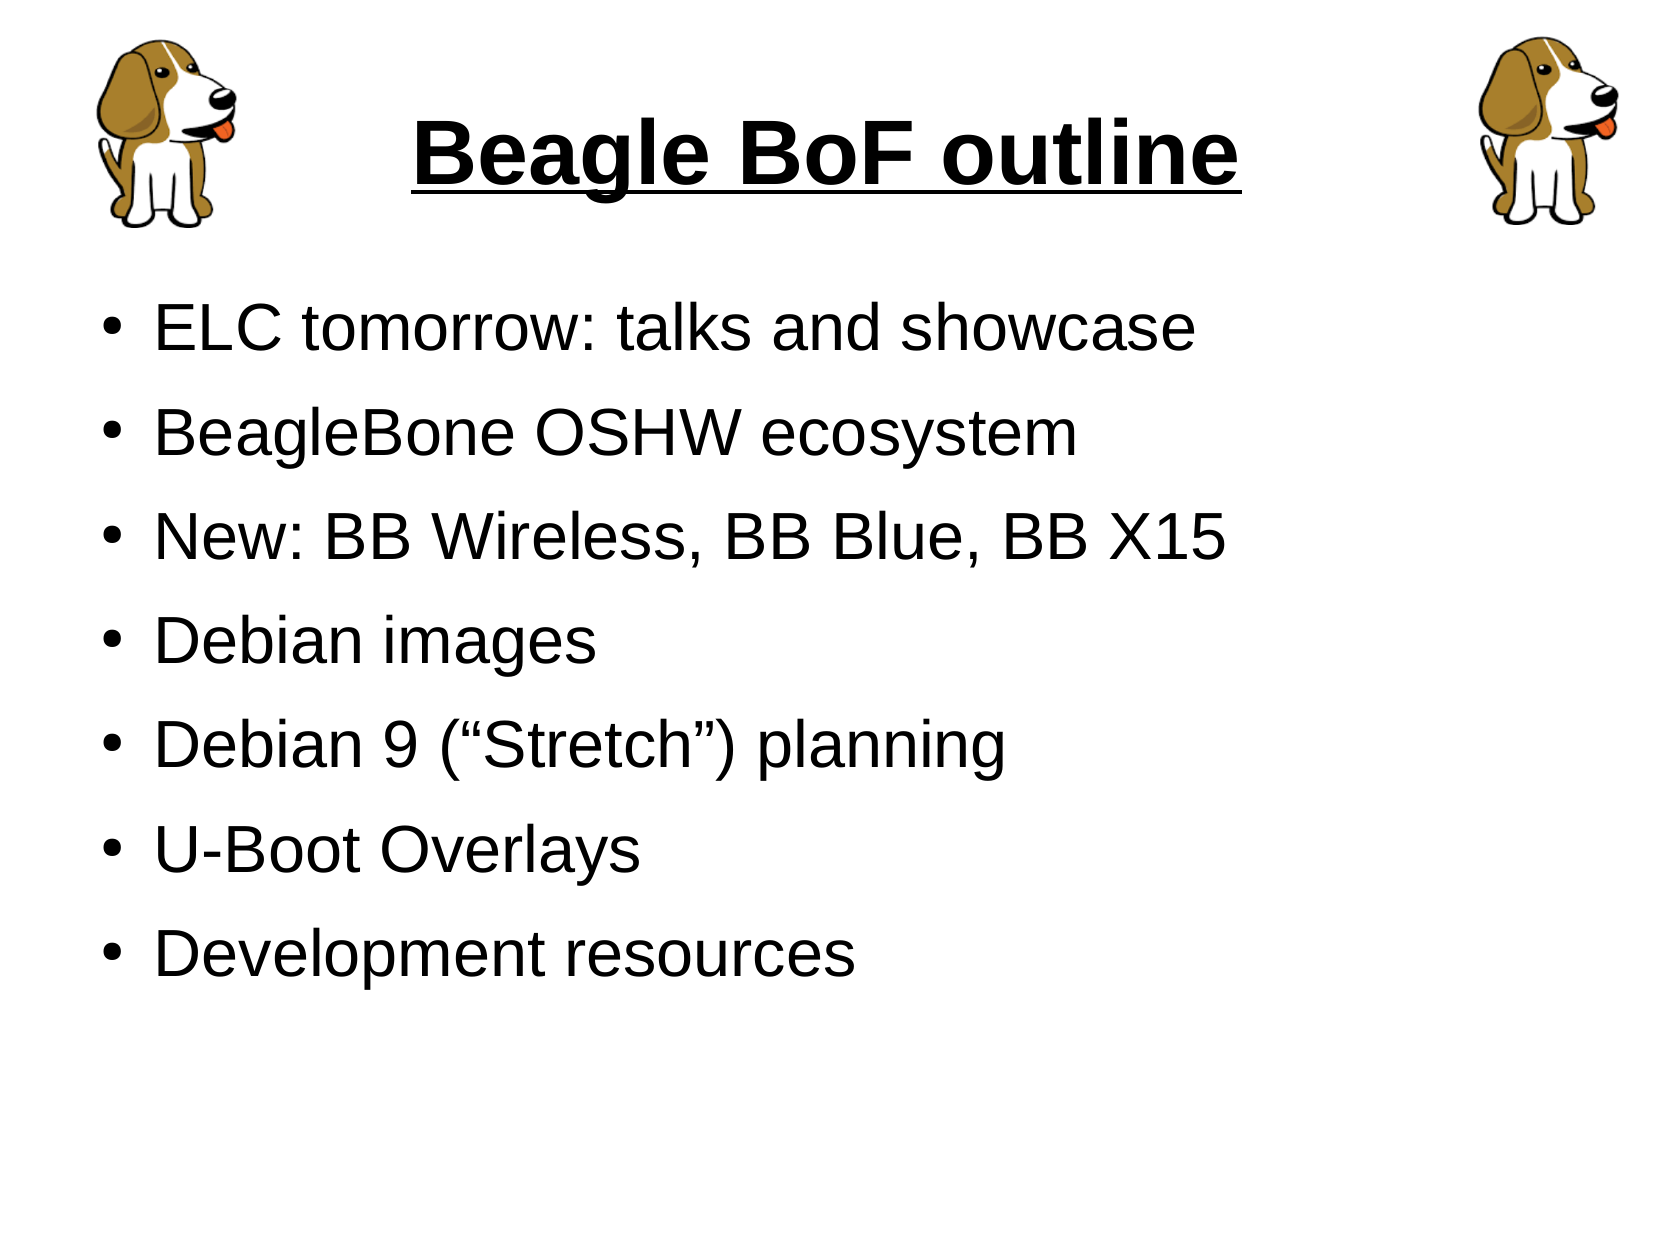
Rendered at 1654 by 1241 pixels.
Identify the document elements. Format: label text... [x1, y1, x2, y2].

picture [82, 39, 239, 228]
title Beagle BoF outline [82, 49, 1571, 257]
picture [1464, 36, 1621, 225]
list ELC tomorrow: talks and showcase BeagleBone OSHW ecosystem New: BB Wireless, BB Blue, BB X15 Debian images Debian 9 (“Stretch”) planning U-Boot Overlays Development resources [82, 290, 1546, 1010]
